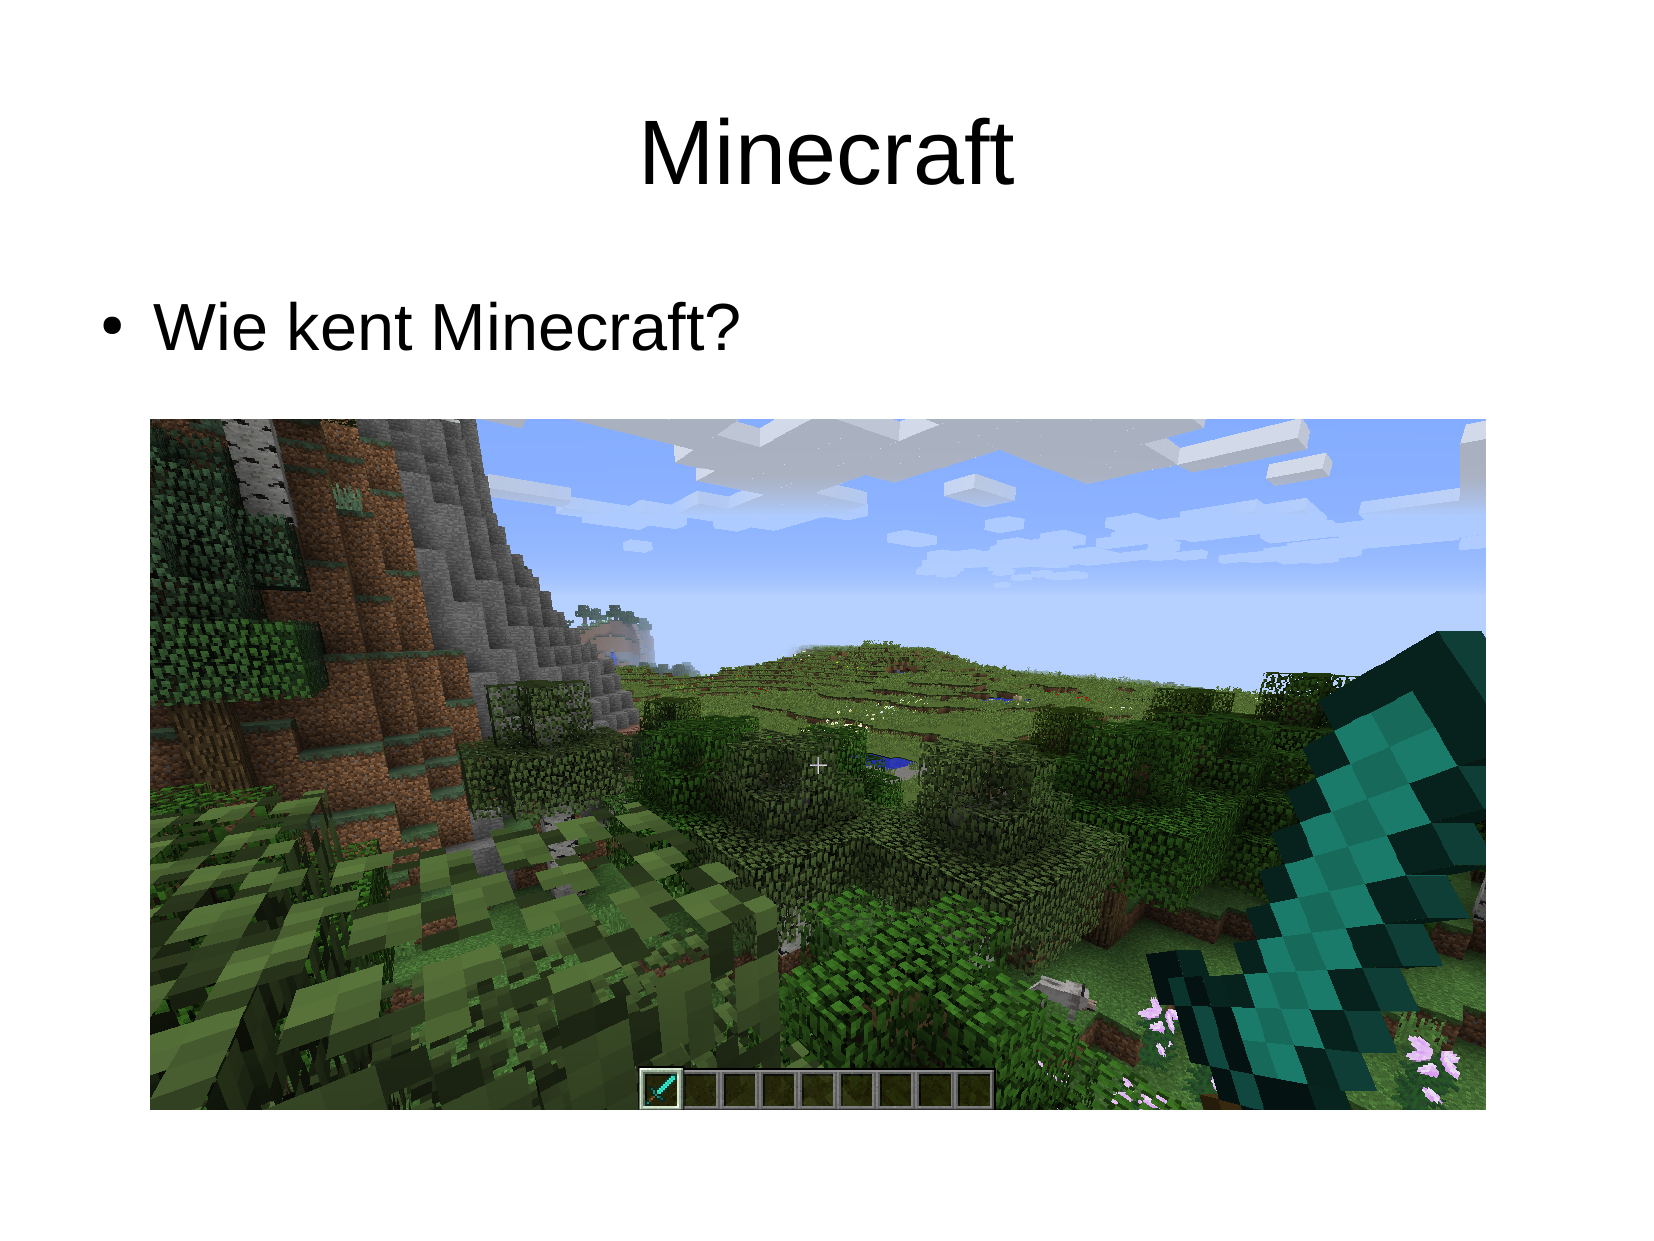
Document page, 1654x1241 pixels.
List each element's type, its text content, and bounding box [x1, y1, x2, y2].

title Minecraft [82, 49, 1571, 257]
picture [150, 419, 1486, 1110]
list Wie kent Minecraft? [82, 290, 1571, 1010]
